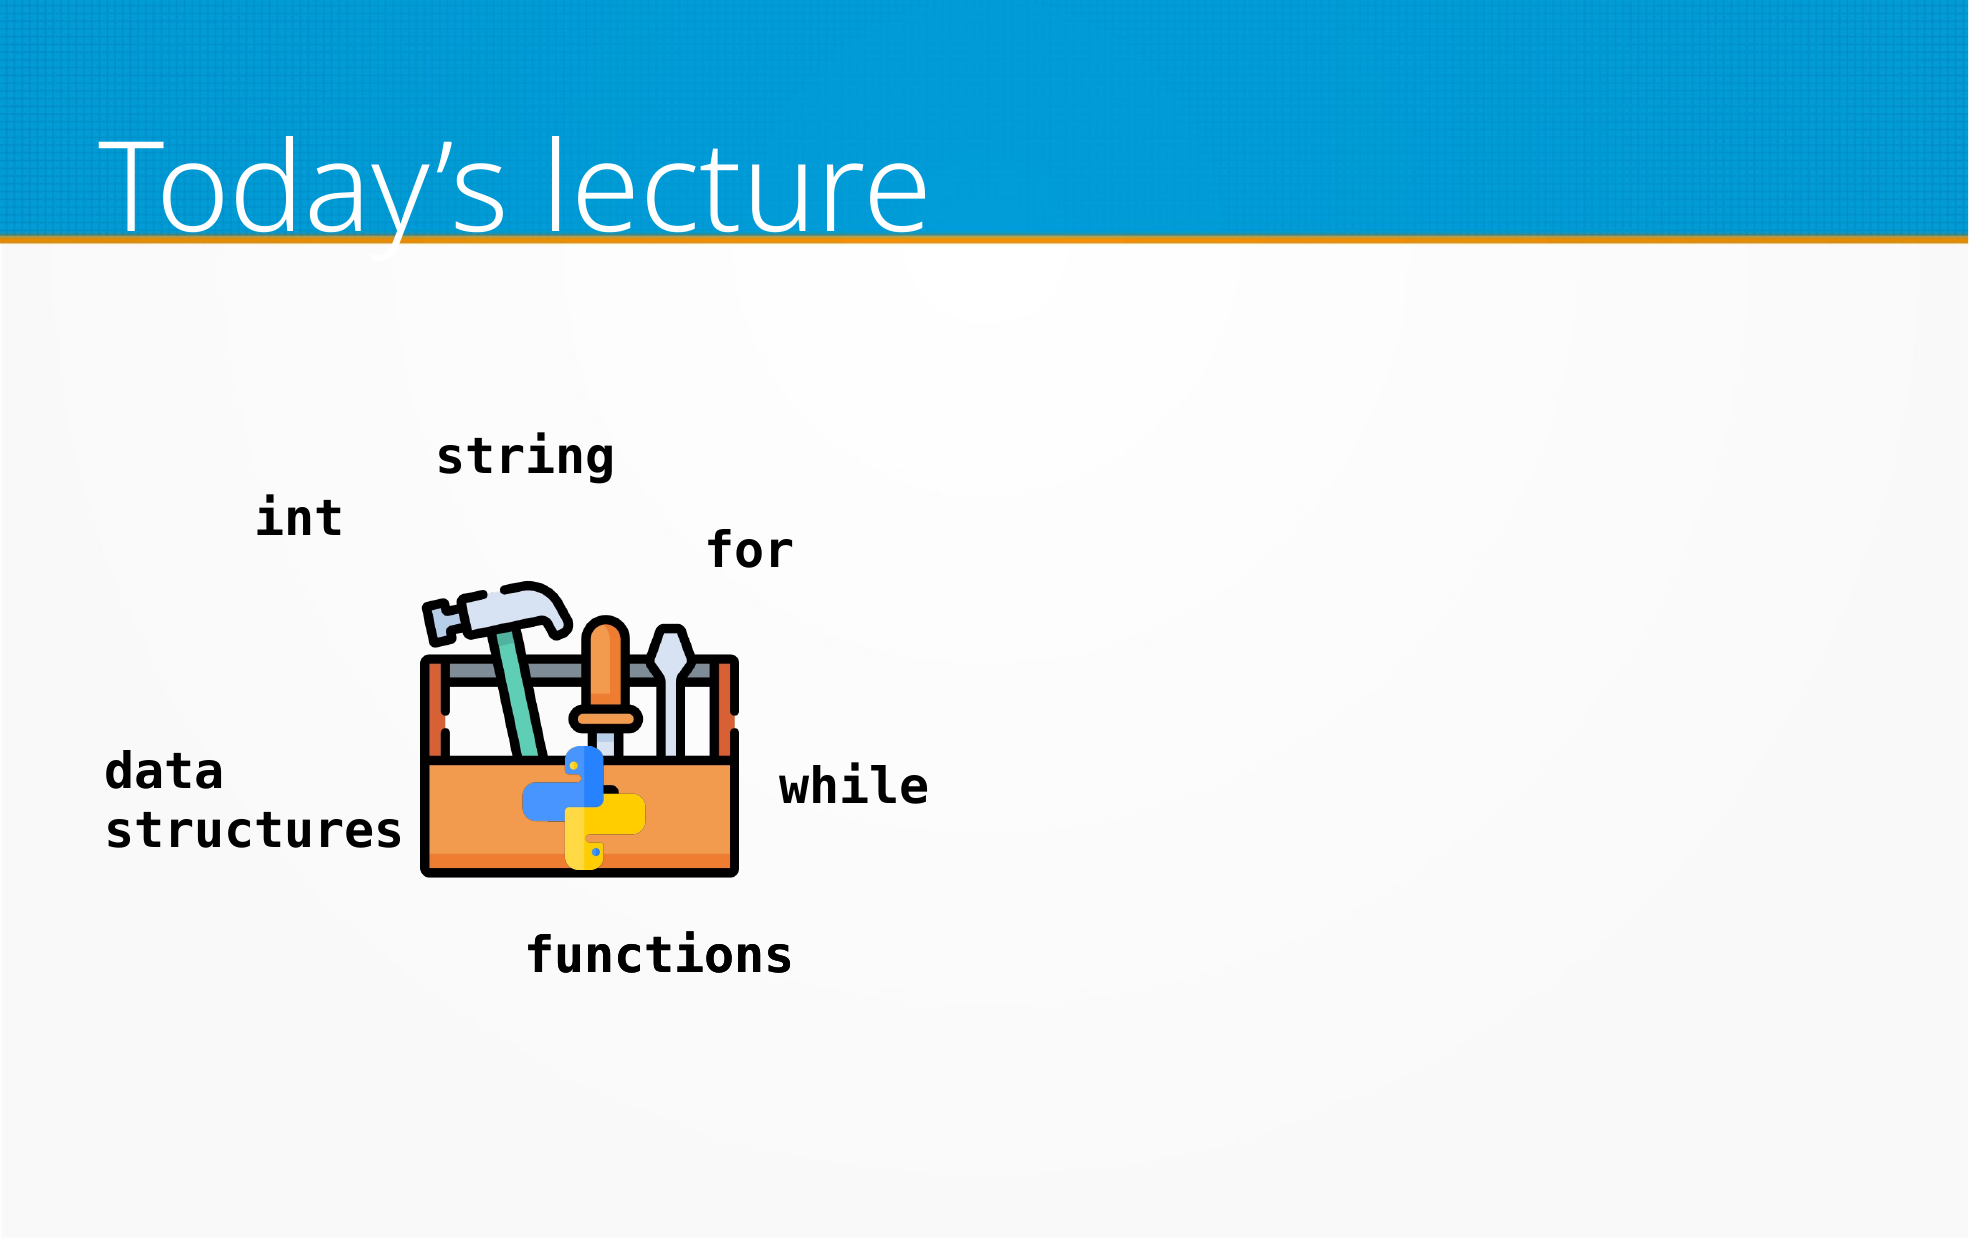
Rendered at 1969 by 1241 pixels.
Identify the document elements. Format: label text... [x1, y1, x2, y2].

text_box string [420, 420, 631, 552]
title Today’s lecture [98, 49, 1870, 257]
text_box functions [510, 918, 826, 1051]
text_box for [690, 513, 900, 646]
text_box while [765, 750, 975, 882]
picture [0, 233, 1969, 1241]
text_box int [240, 481, 420, 556]
text_box data structures [90, 735, 421, 925]
